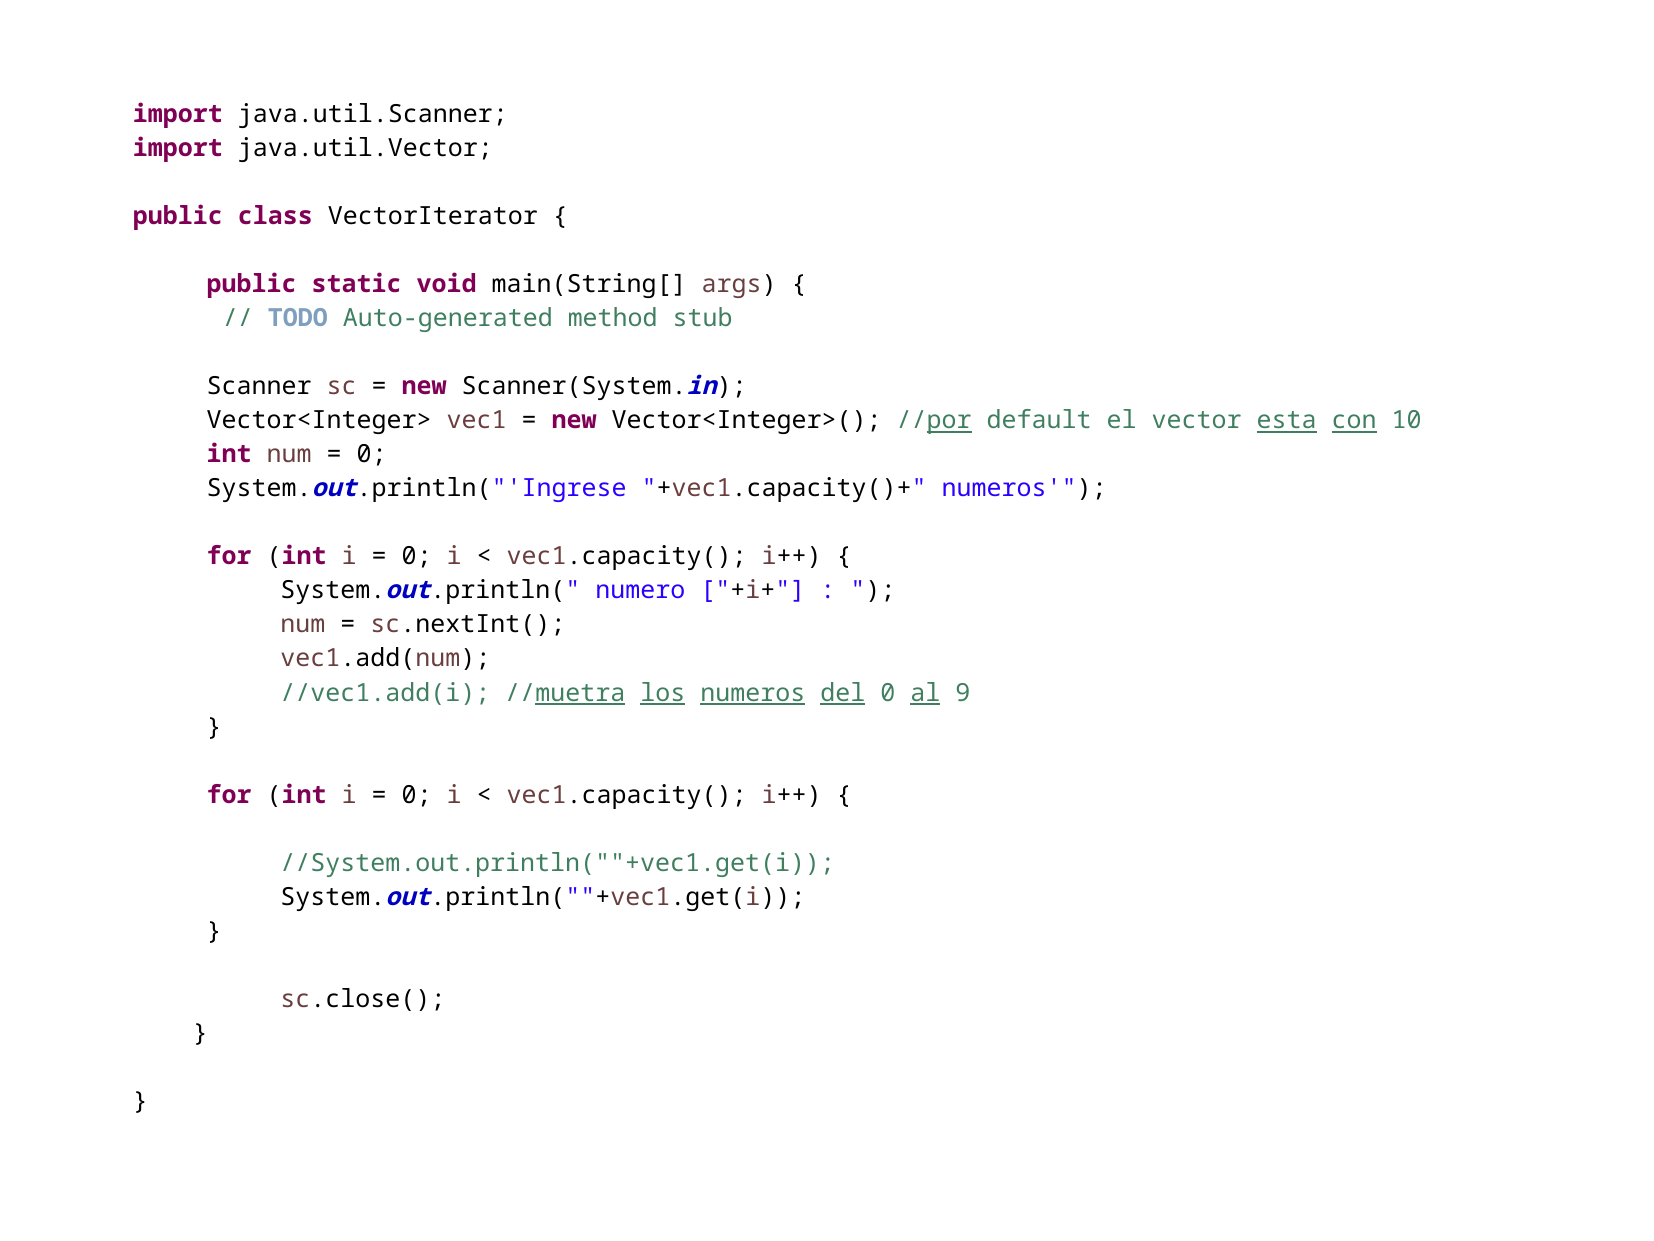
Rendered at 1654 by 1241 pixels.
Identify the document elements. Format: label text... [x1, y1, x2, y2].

text_box import java.util.Scanner; import java.util.Vector; public class VectorIterator { public static void main(String[] args) { // TODO Auto-generated method stub Scanner sc = new Scanner(System.in); Vector<Integer> vec1 = new Vector<Integer>(); //por default el vector esta con 10 int num = 0; System.out.println("'Ingrese "+vec1.capacity()+" numeros'"); for (int i = 0; i < vec1.capacity(); i++) { System.out.println(" numero ["+i+"] : "); num = sc.nextInt(); vec1.add(num); //vec1.add(i); //muetra los numeros del 0 al 9 } for (int i = 0; i < vec1.capacity(); i++) { //System.out.println(""+vec1.get(i)); System.out.println(""+vec1.get(i)); } sc.close(); } } [118, 88, 1506, 1152]
